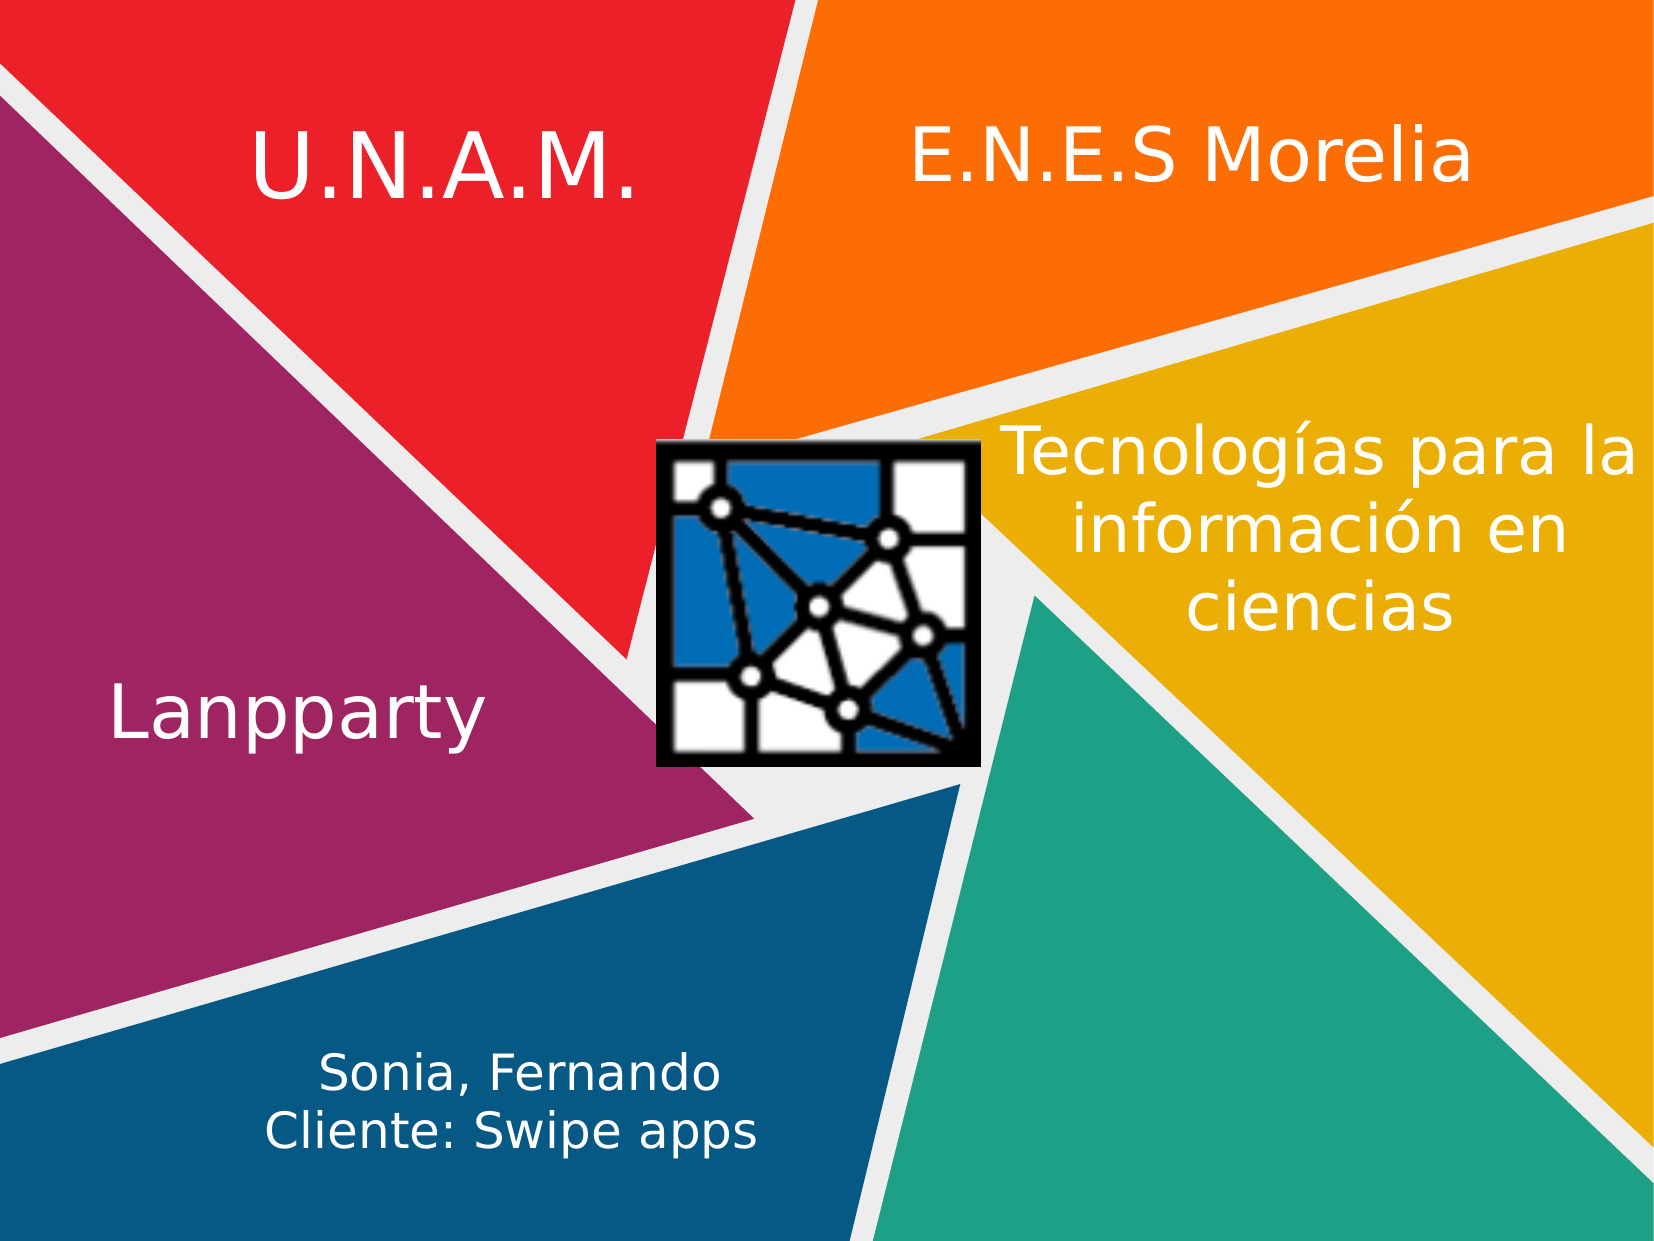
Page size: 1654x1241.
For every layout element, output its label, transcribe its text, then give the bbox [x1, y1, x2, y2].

title Sonia, Fernando Cliente: Swipe apps [161, 998, 879, 1206]
title E.N.E.S Morelia [833, 52, 1551, 260]
title U.N.A.M. [86, 63, 804, 271]
title Tecnologías para la información en ciencias [961, 413, 1654, 646]
title Lanpparty [0, 609, 657, 817]
title [175, 982, 893, 1190]
picture [656, 439, 981, 767]
